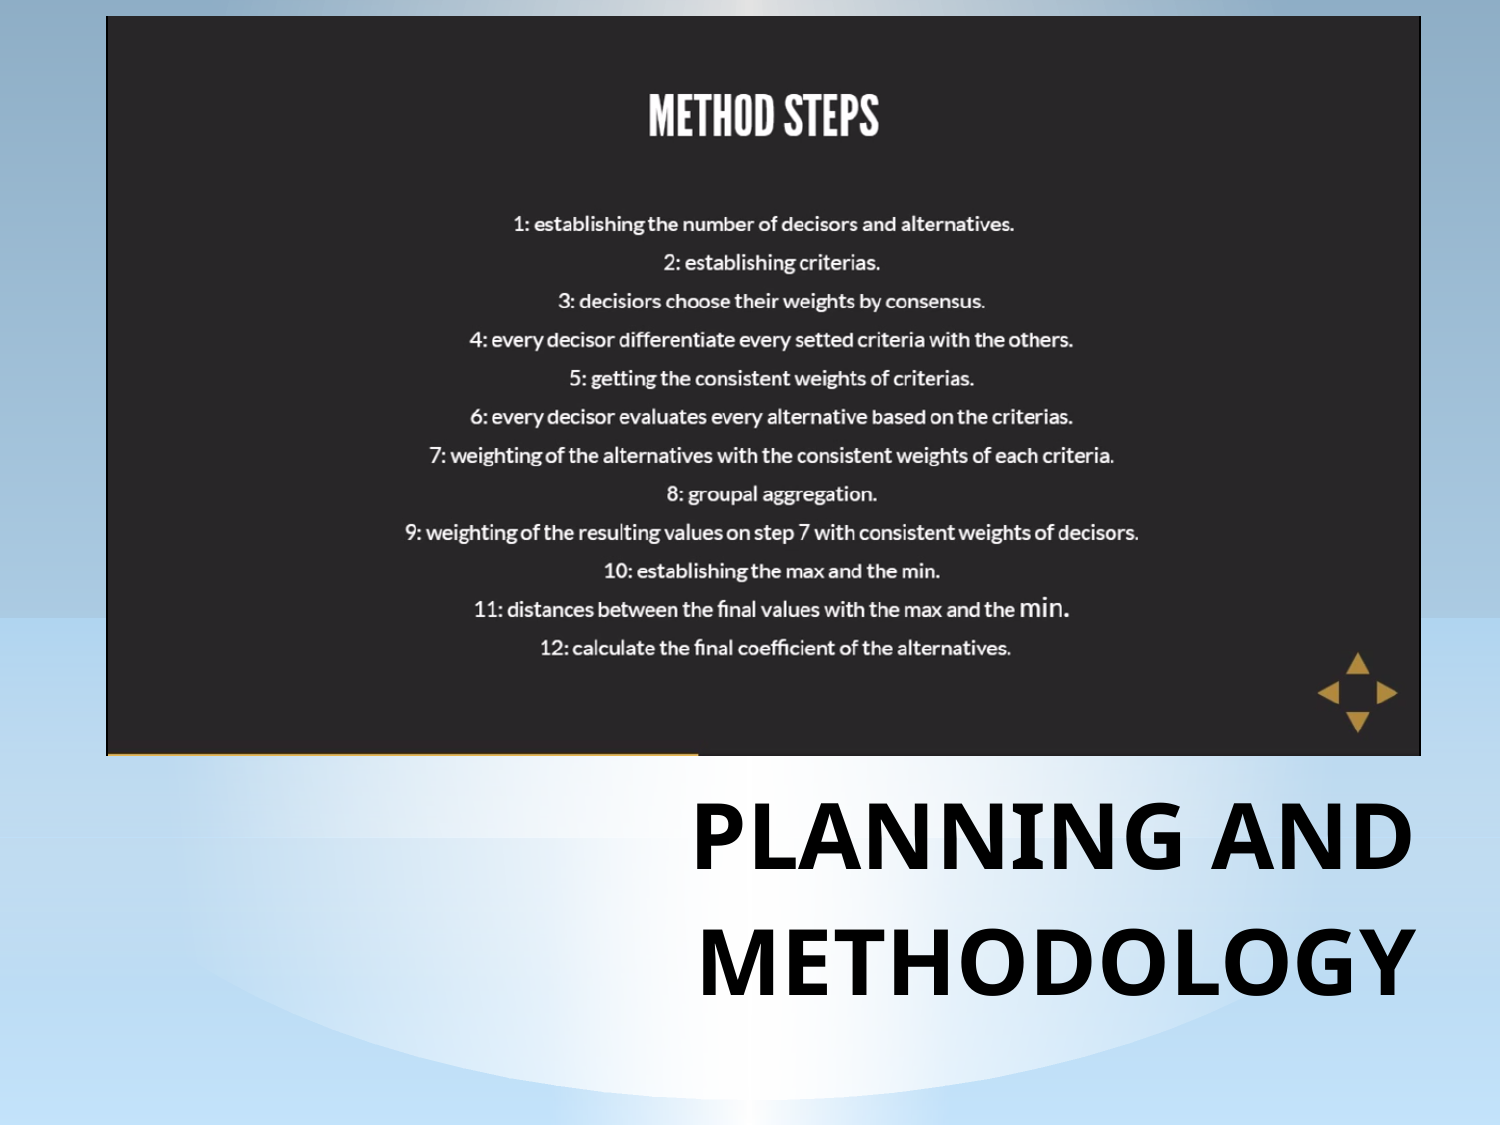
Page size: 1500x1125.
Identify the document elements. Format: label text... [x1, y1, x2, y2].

title PLANNING AND METHODOLOGY [349, 789, 1418, 1004]
picture [106, 16, 1421, 756]
